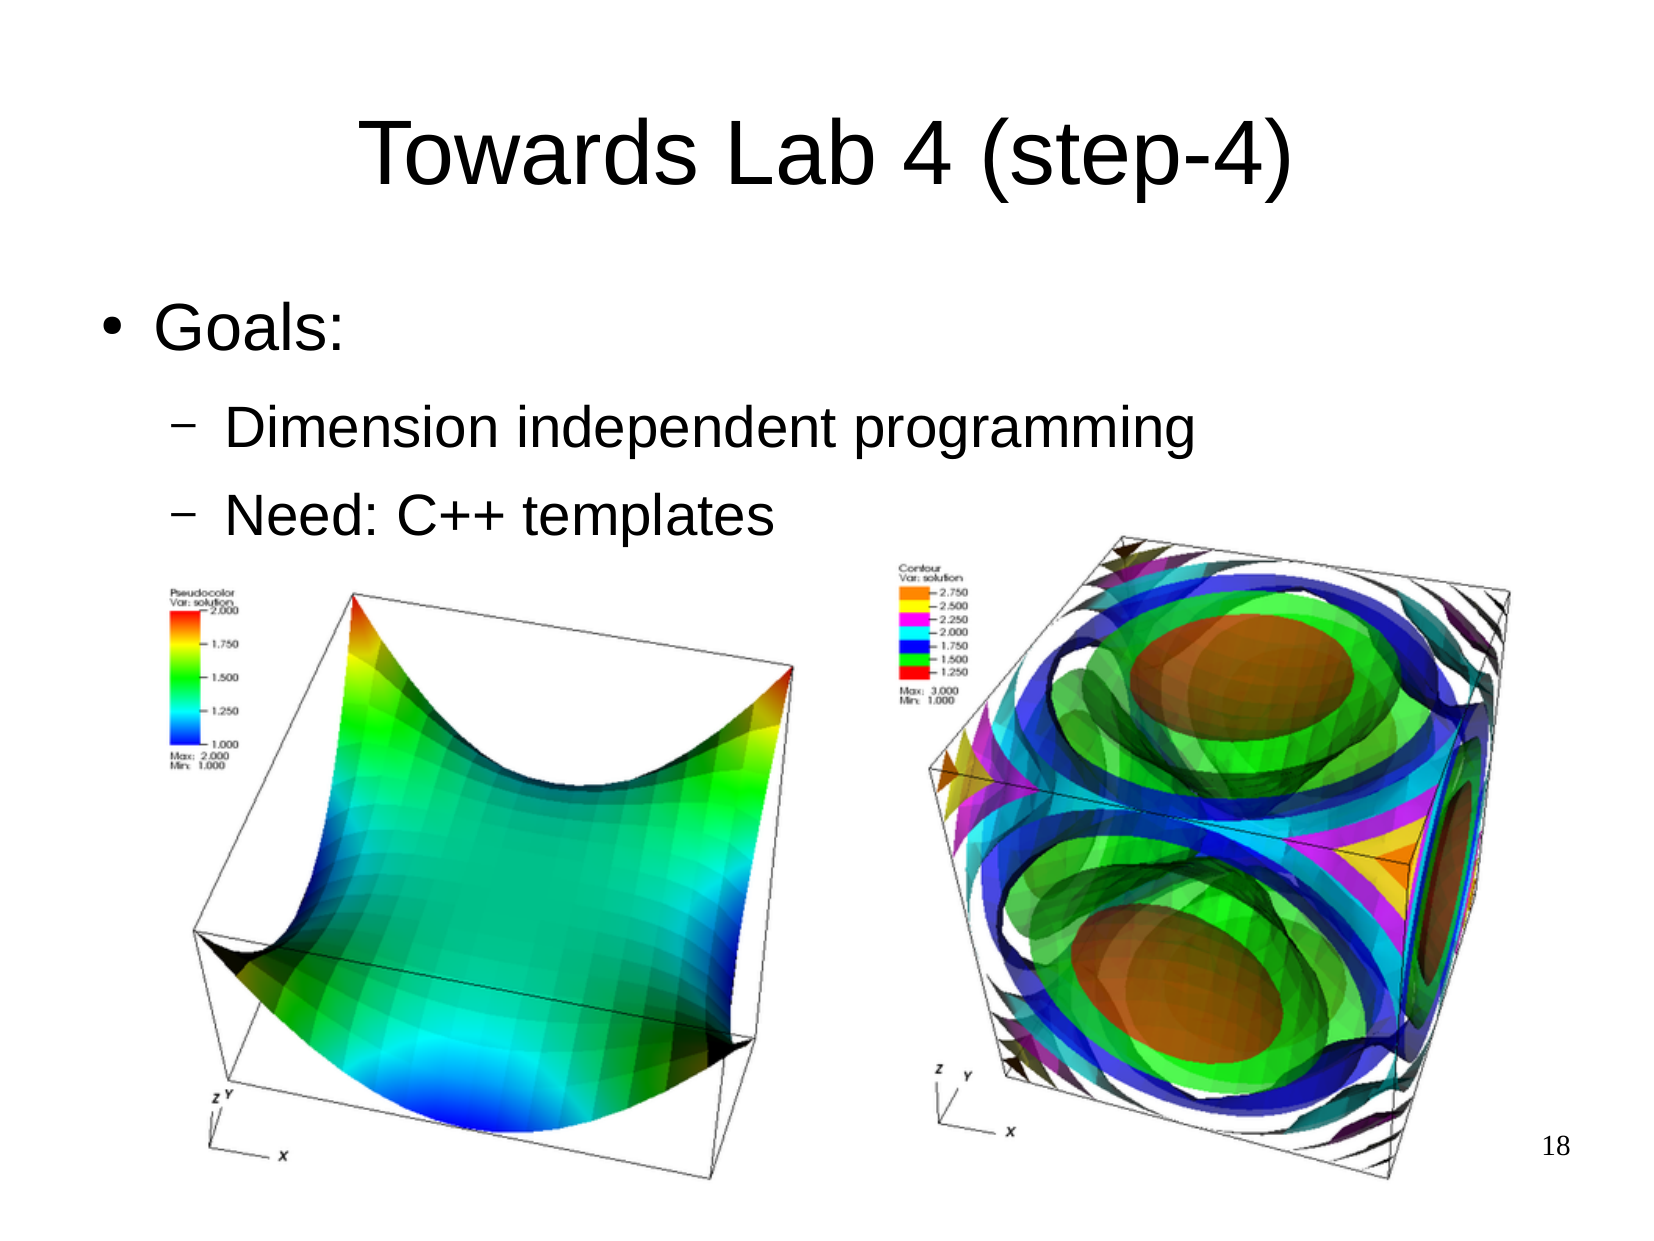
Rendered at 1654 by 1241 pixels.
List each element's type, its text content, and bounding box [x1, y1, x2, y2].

list Goals: Dimension independent programming Need: C++ templates [82, 290, 1538, 1010]
picture [885, 525, 1517, 1186]
title Towards Lab 4 (step-4) [82, 49, 1571, 257]
picture [165, 583, 798, 1186]
